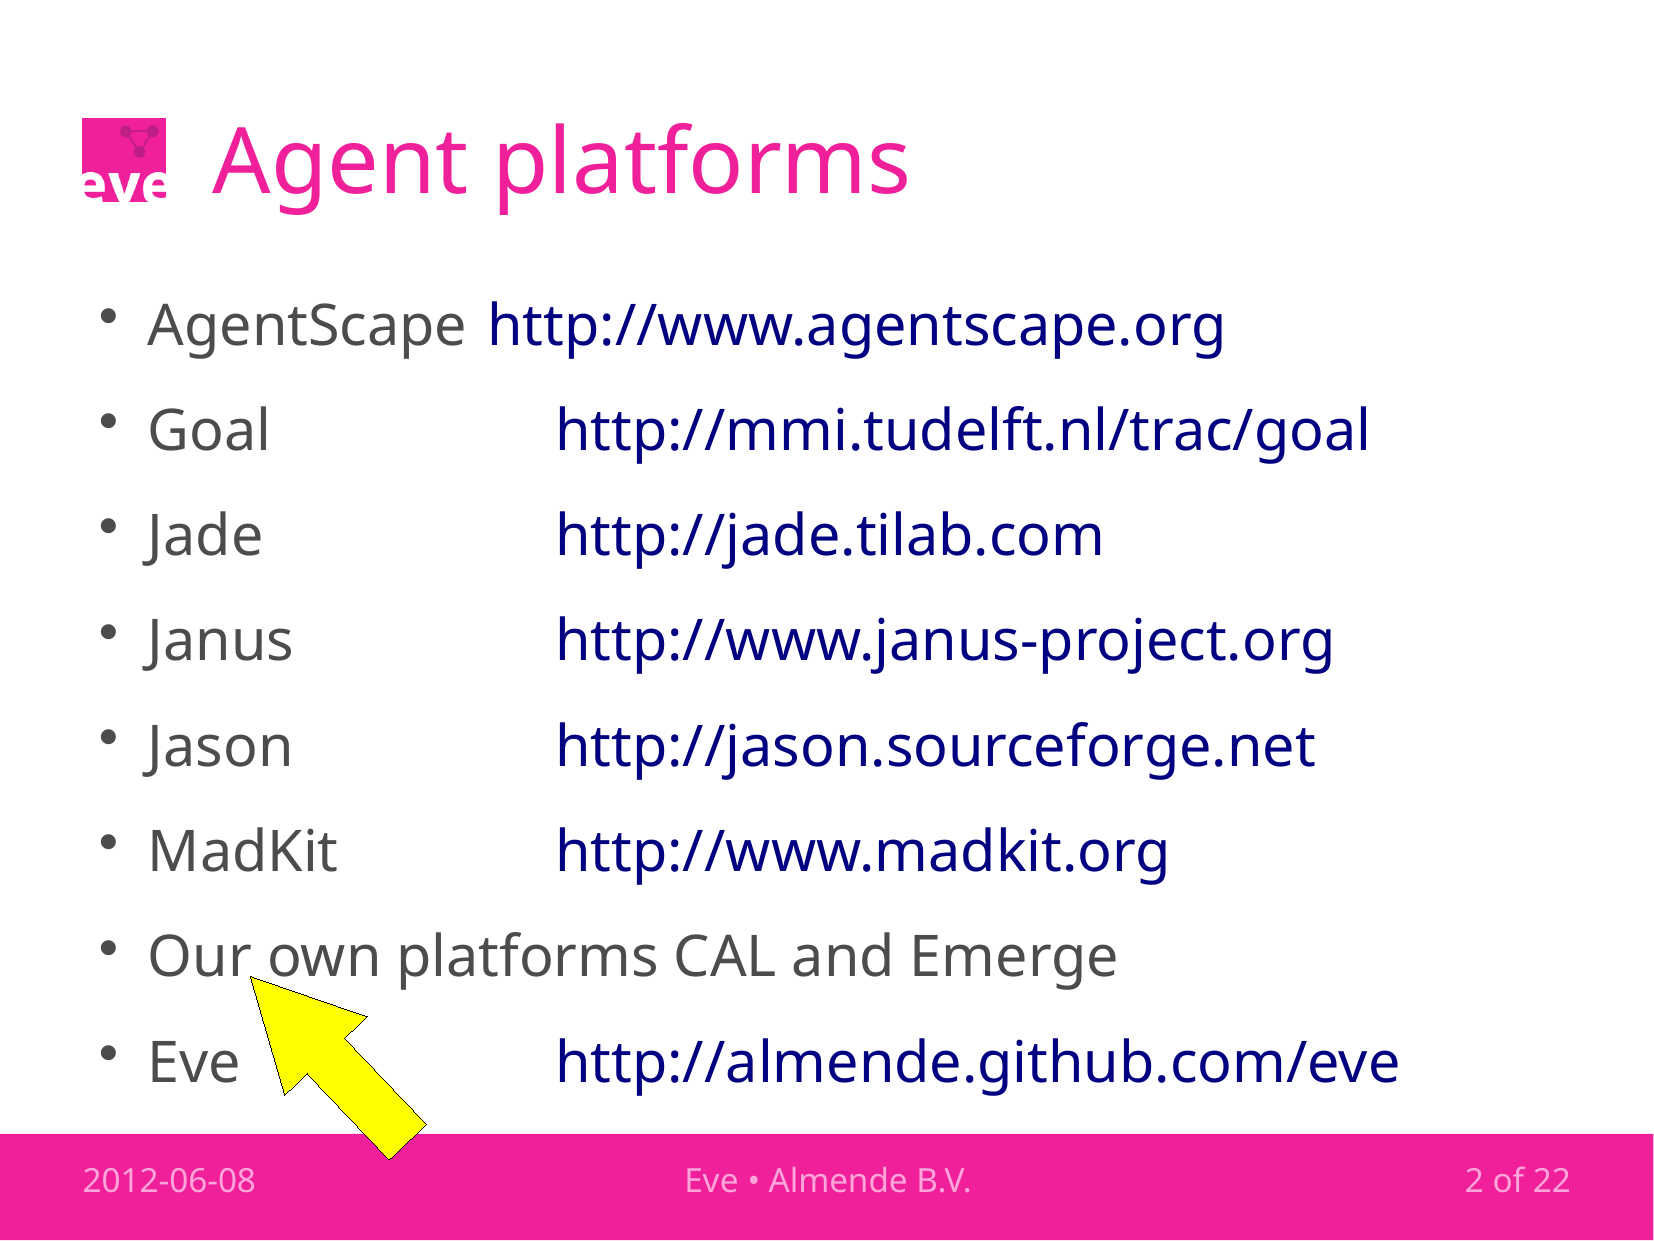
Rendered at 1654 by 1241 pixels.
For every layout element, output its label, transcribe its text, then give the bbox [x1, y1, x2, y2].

title Agent platforms [212, 102, 1571, 215]
picture [82, 118, 166, 202]
text_box [250, 976, 427, 1160]
list AgentScape http://www.agentscape.org Goal http://mmi.tudelft.nl/trac/goal Jade http://jade.tilab.com Janus http://www.janus-project.org Jason http://jason.sourceforge.net MadKit http://www.madkit.org Our own platforms CAL and Emerge Eve http://almende.github.com/eve [82, 283, 1571, 1102]
